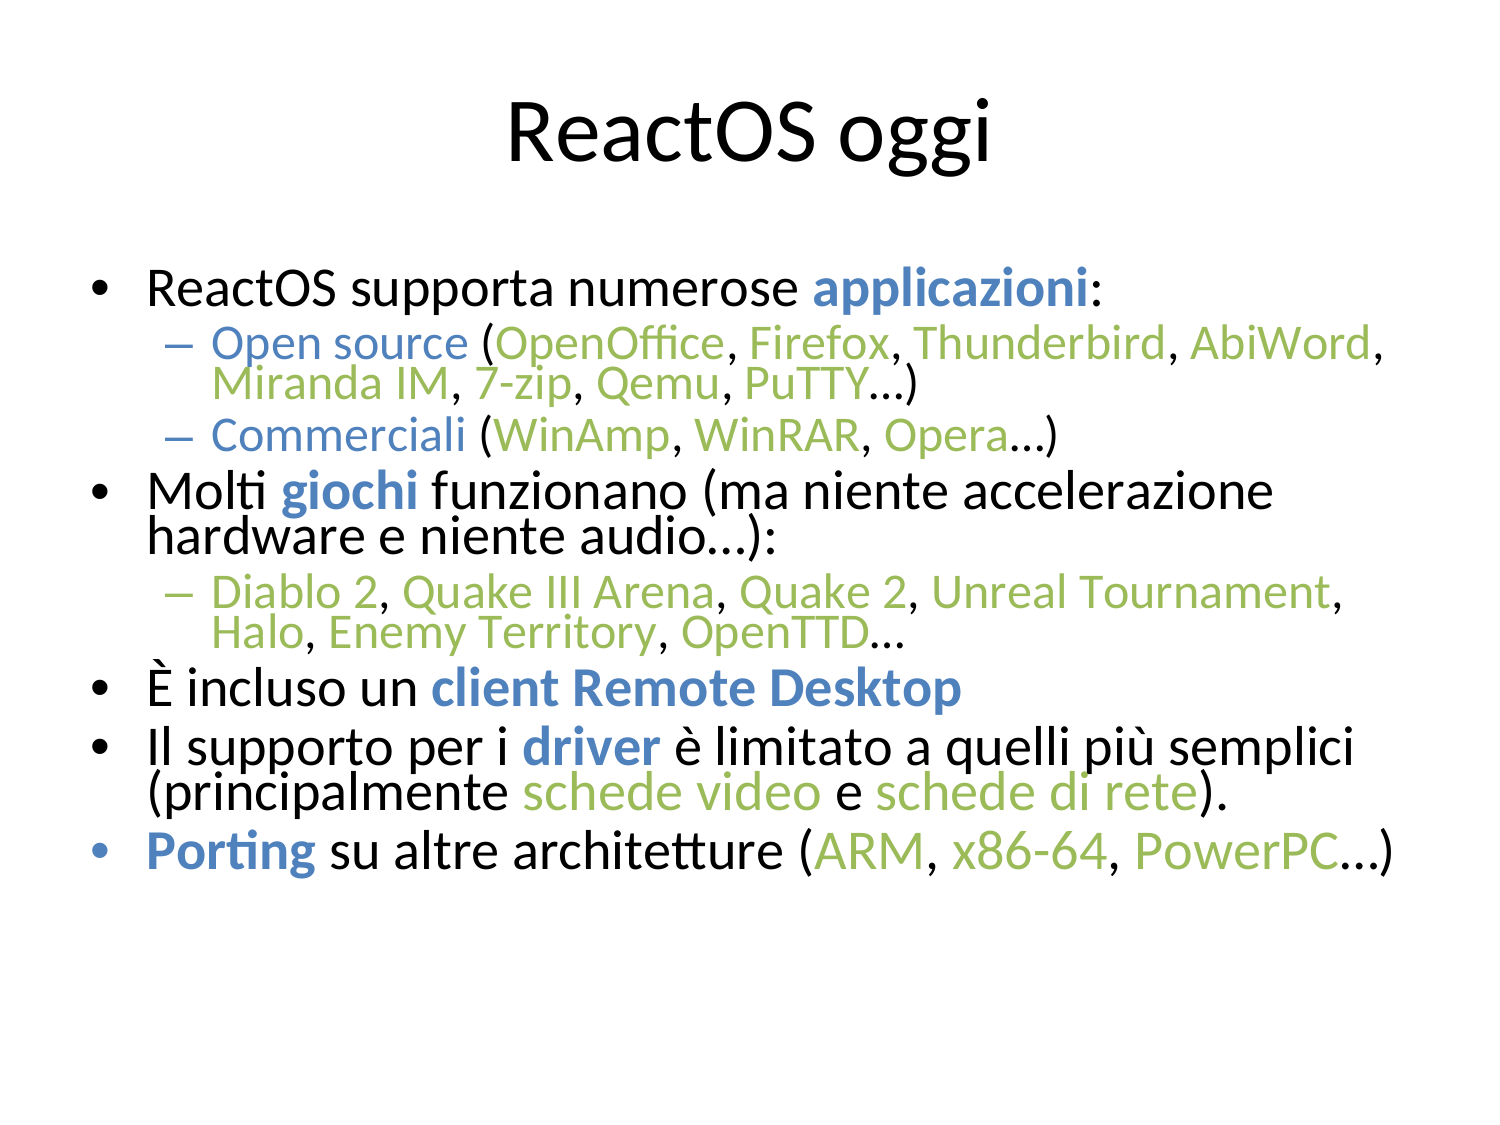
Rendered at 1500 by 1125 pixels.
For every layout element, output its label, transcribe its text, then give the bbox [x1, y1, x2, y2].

list ReactOS supporta numerose applicazioni: Open source (OpenOffice, Firefox, Thunderbird, AbiWord, Miranda IM, 7-zip, Qemu, PuTTY…) Commerciali (WinAmp, WinRAR, Opera…) Molti giochi funzionano (ma niente accelerazione hardware e niente audio…): Diablo 2, Quake III Arena, Quake 2, Unreal Tournament, Halo, Enemy Territory, OpenTTD… È incluso un client Remote Desktop Il supporto per i driver è limitato a quelli più semplici (principalmente schede video e schede di rete). Porting su altre architetture (ARM, x86-64, PowerPC…) [75, 262, 1426, 1006]
title ReactOS oggi [75, 45, 1426, 233]
